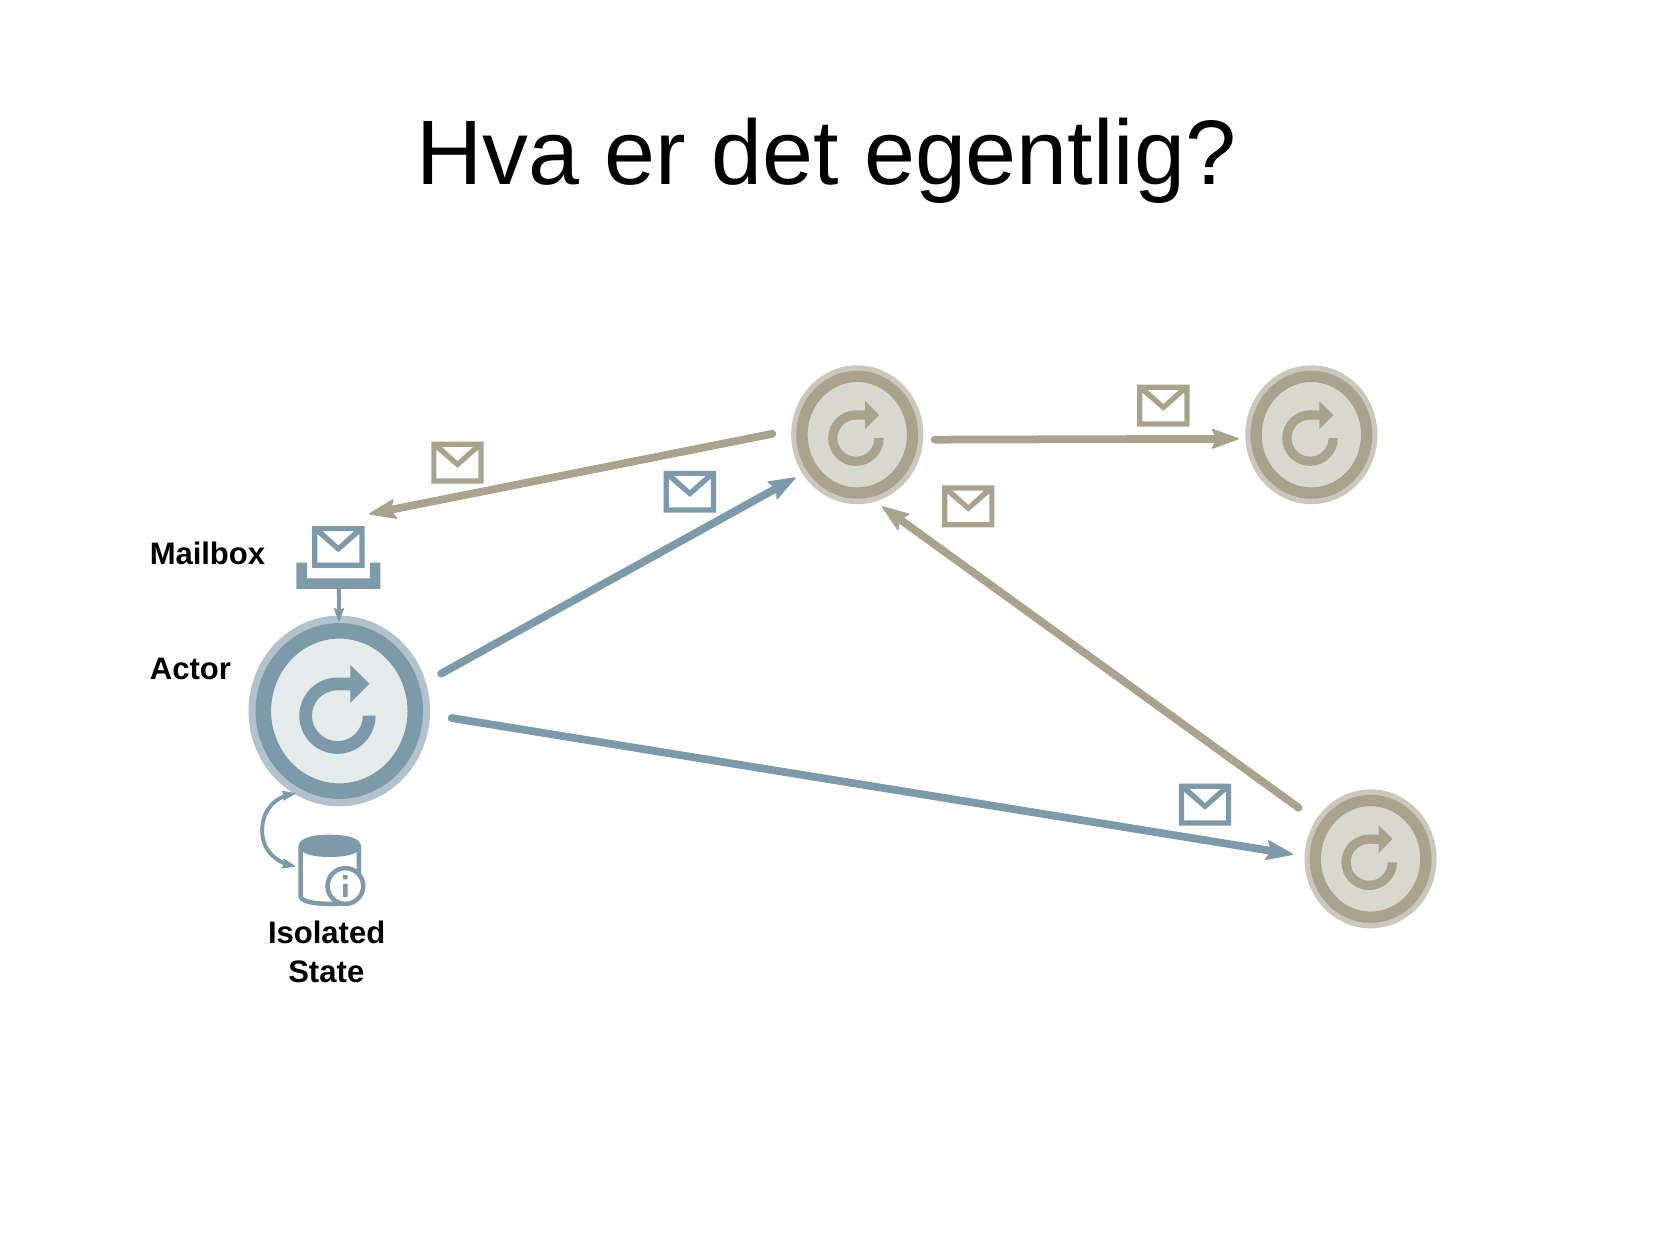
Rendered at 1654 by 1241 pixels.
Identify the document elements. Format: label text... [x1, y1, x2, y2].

picture [82, 299, 1571, 1000]
title Hva er det egentlig? [82, 49, 1571, 257]
